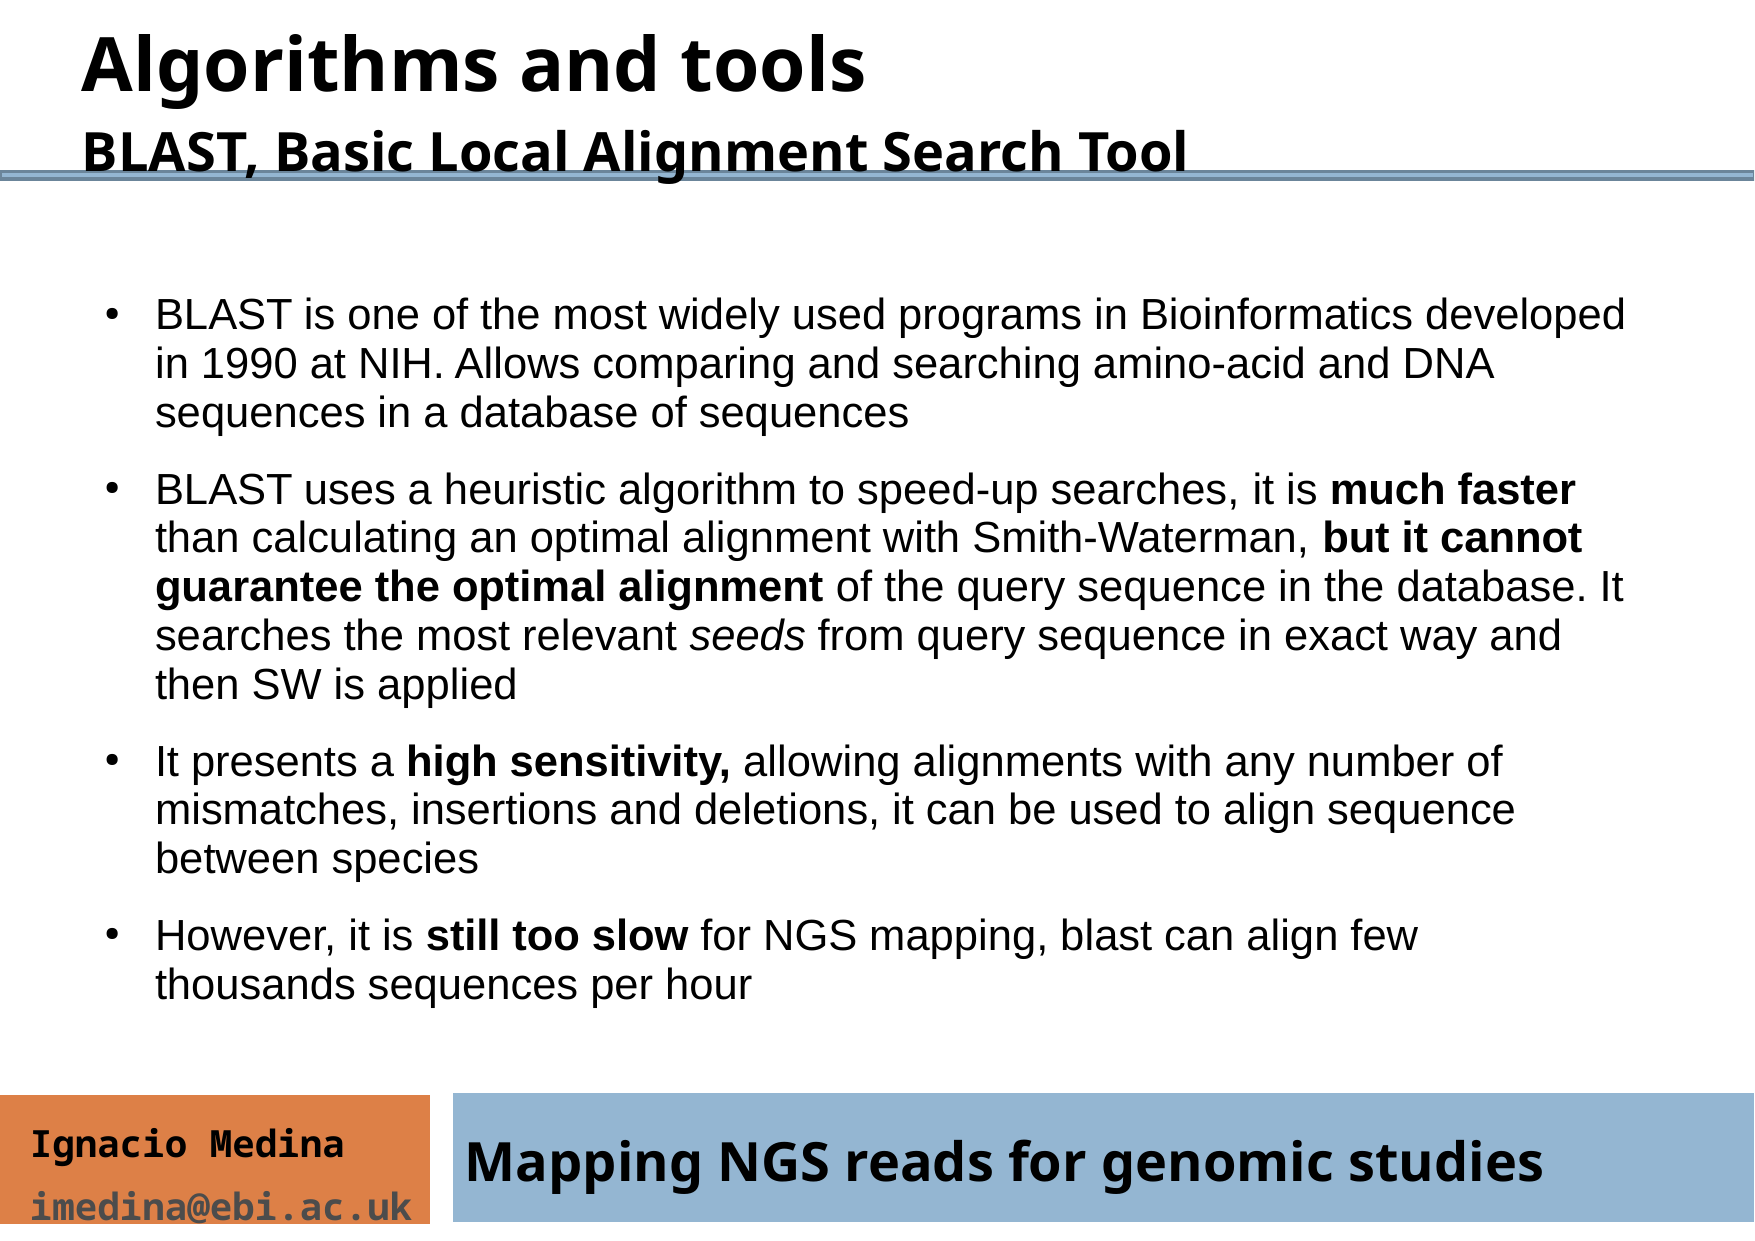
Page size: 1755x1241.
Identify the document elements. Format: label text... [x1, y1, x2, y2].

text_box [0, 171, 676, 179]
text_box Algorithms and tools BLAST, Basic Local Alignment Search Tool [67, 3, 1688, 169]
text_box Mapping NGS reads for genomic studies [450, 1116, 1726, 1195]
list BLAST is one of the most widely used programs in Bioinformatics developed in 1990 at NIH. Allows comparing and searching amino-acid and DNA sequences in a database of sequences BLAST uses a heuristic algorithm to speed-up searches, it is much faster than calculating an optimal alignment with Smith-Waterman, but it cannot guarantee the optimal alignment of the query sequence in the database. It searches the most relevant seeds from query sequence in exact way and then SW is applied It presents a high sensitivity, allowing alignments with any number of mismatches, insertions and deletions, it can be used to align sequence between species However, it is still too slow for NGS mapping, blast can align few thousands sequences per hour [87, 290, 1632, 1010]
text_box Ignacio Medina imedina@ebi.ac.uk [15, 1110, 436, 1224]
text_box [682, 171, 1754, 179]
